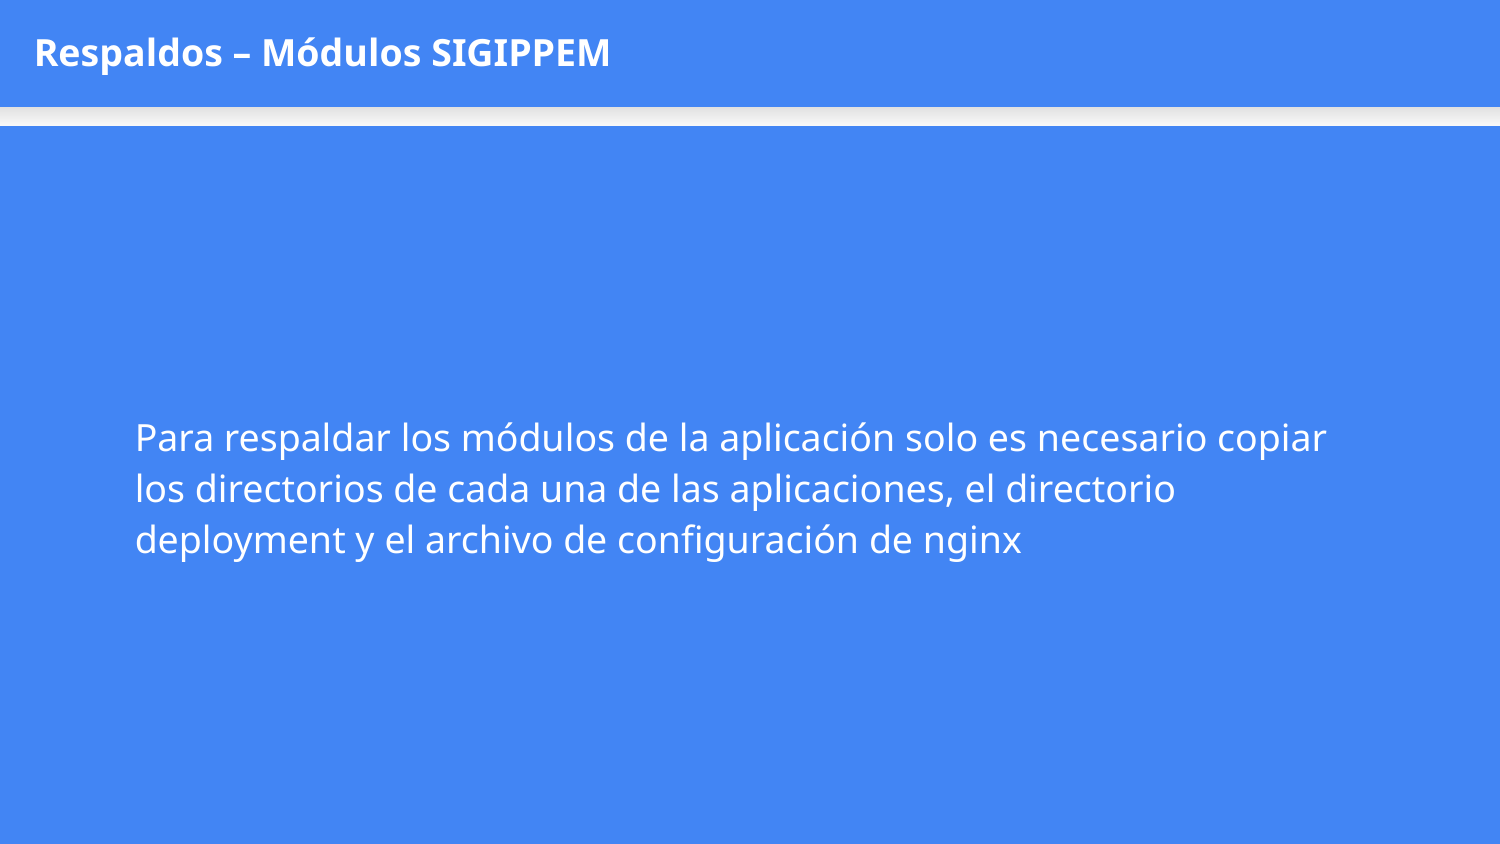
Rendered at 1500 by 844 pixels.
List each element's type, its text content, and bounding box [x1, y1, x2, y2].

title Respaldos – Módulos SIGIPPEM [33, 2, 1482, 102]
text_box Para respaldar los módulos de la aplicación solo es necesario copiar los directorios de cada una de las aplicaciones, el directorio deployment y el archivo de configuración de nginx [120, 404, 1396, 552]
